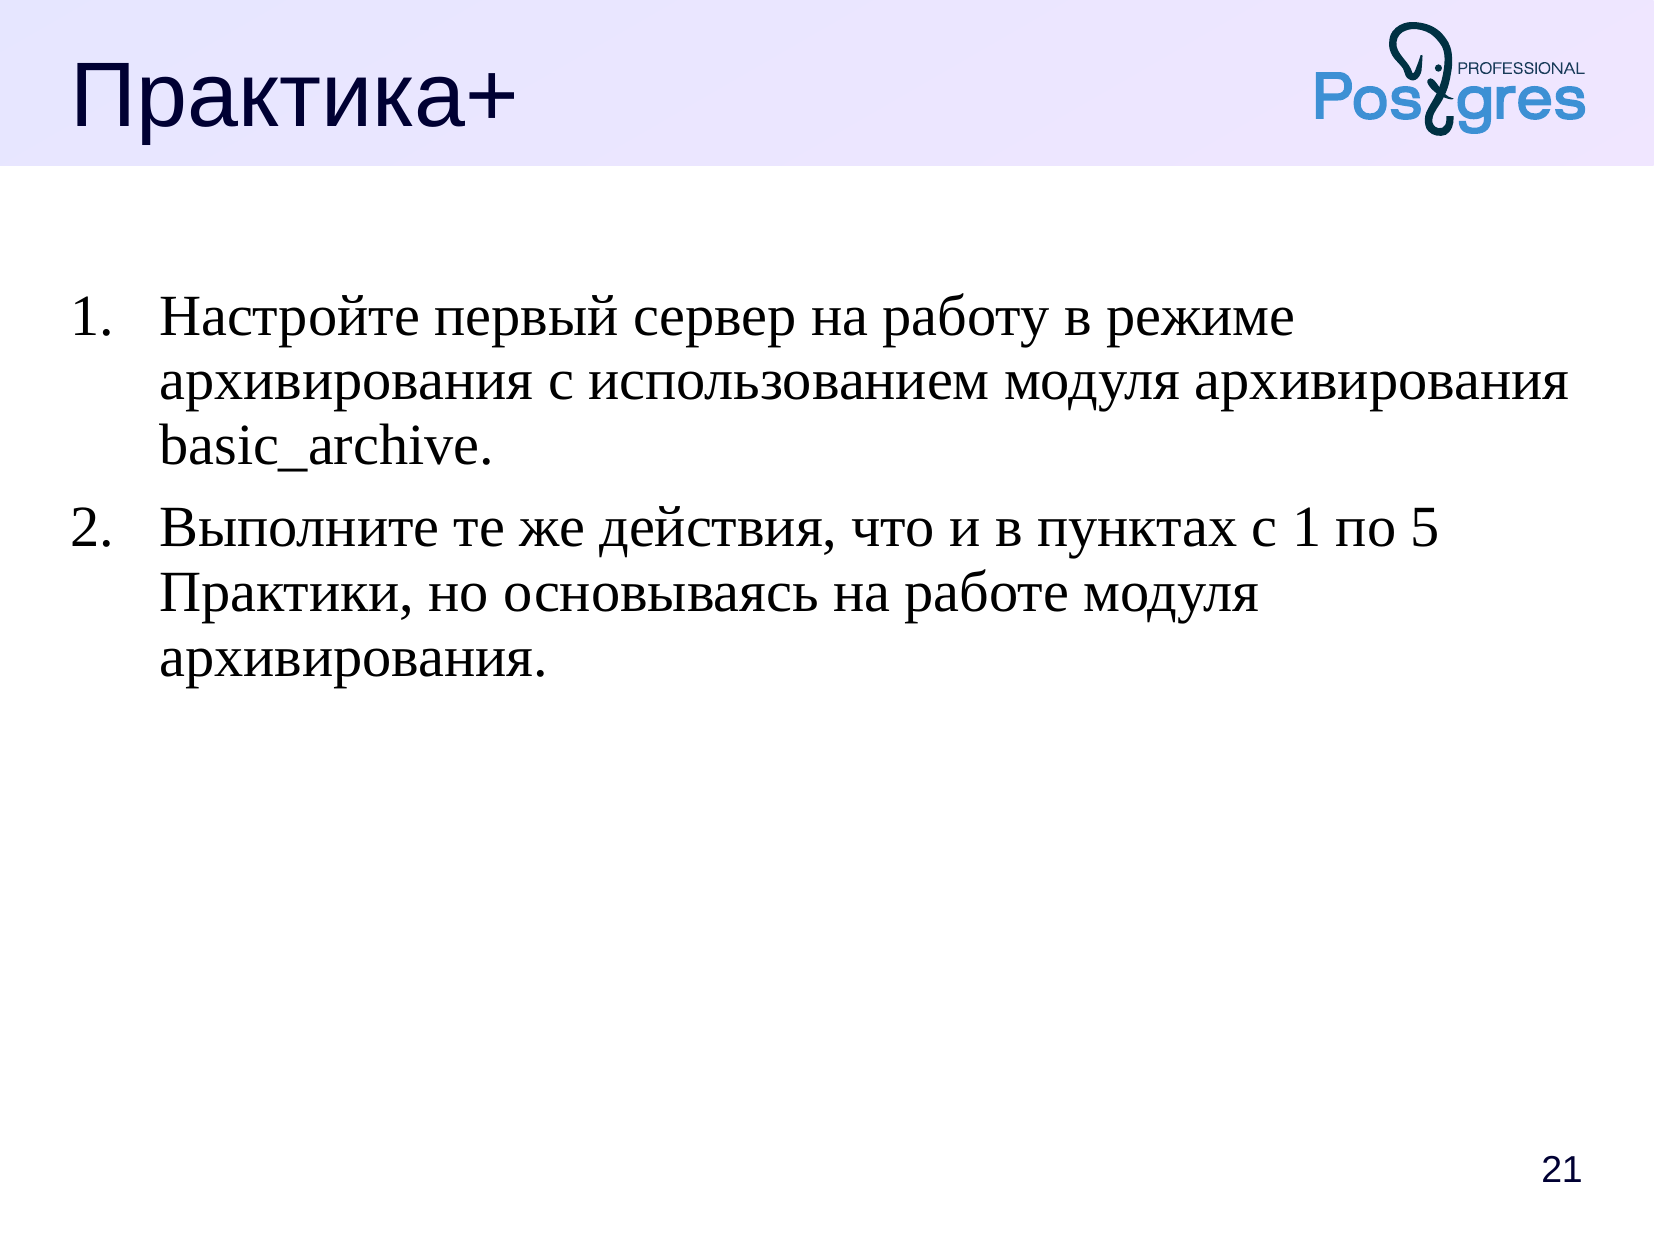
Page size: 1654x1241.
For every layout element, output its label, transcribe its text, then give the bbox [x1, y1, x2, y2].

list Настройте первый сервер на работу в режиме архивирования с использованием модуля архивирования basic_archive. Выполните те же действия, что и в пунктах с 1 по 5 Практики, но основываясь на работе модуля архивирования. [70, 283, 1583, 1134]
title Практика+ [70, 43, 1241, 147]
